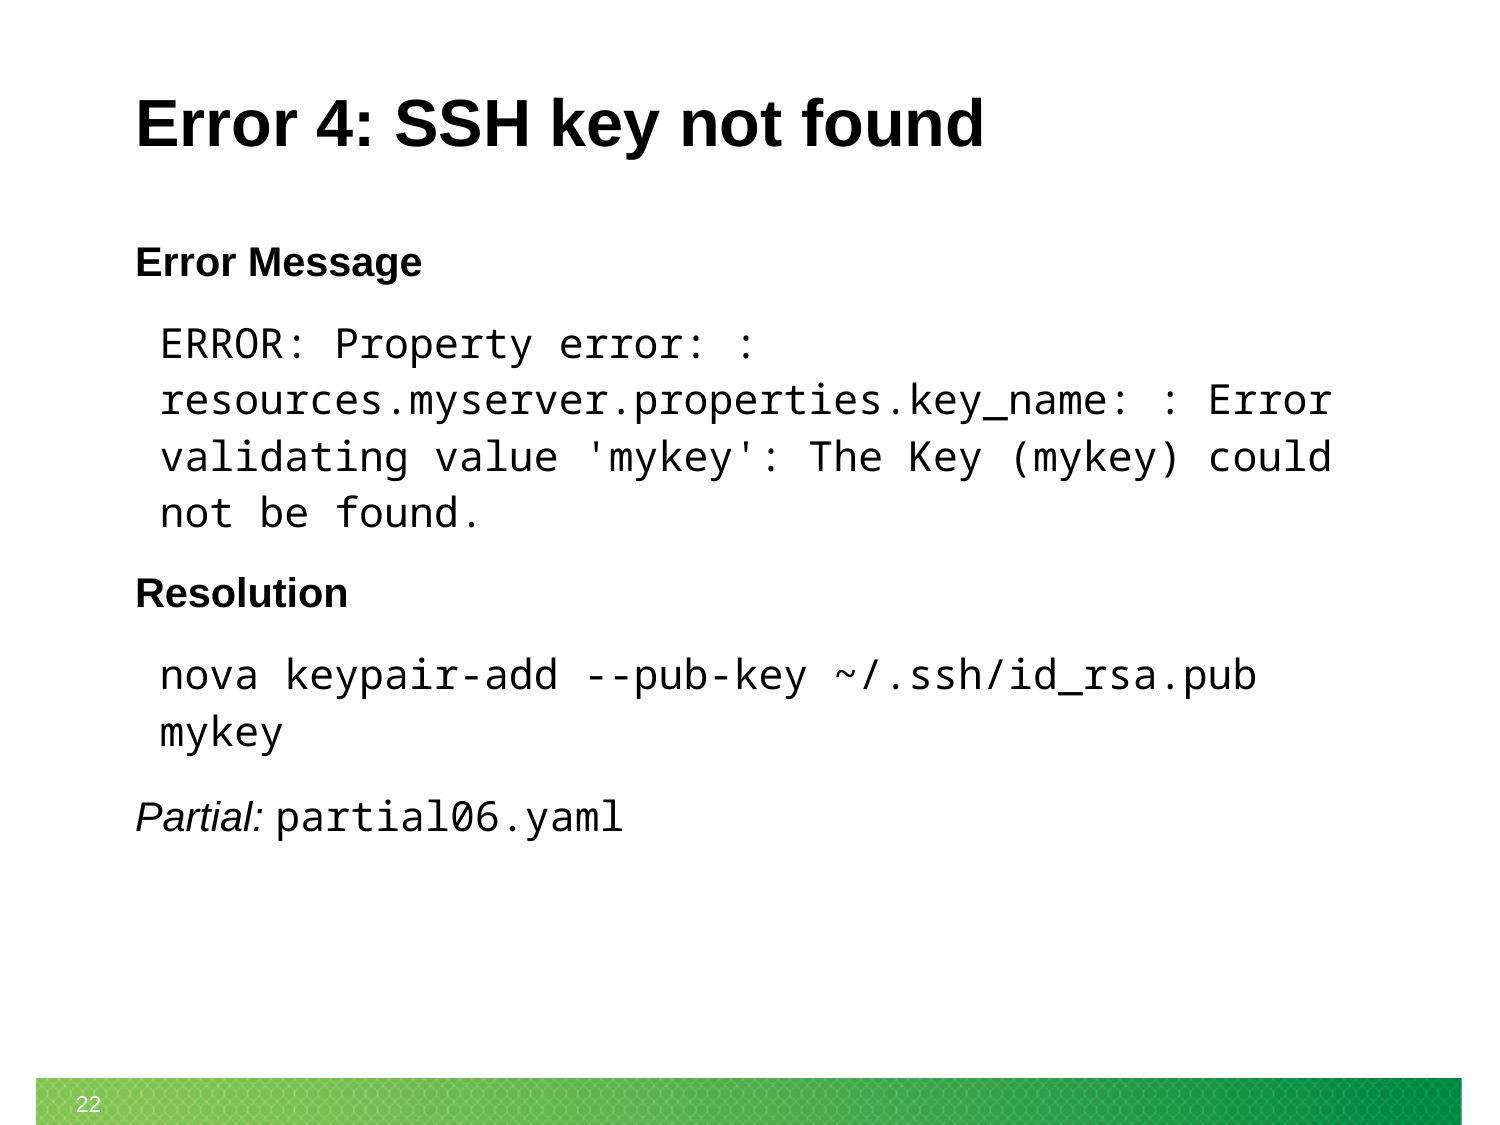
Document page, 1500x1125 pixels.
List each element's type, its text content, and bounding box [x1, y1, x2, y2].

picture [36, 1078, 1462, 1125]
list Error Message ERROR: Property error: : resources.myserver.properties.key_name: : Error validating value 'mykey': The Key (mykey) could not be found. Resolution nova keypair-add --pub-key ~/.ssh/id_rsa.pub mykey Partial: partial06.yaml [135, 238, 1372, 892]
title Error 4: SSH key not found [135, 41, 1372, 204]
